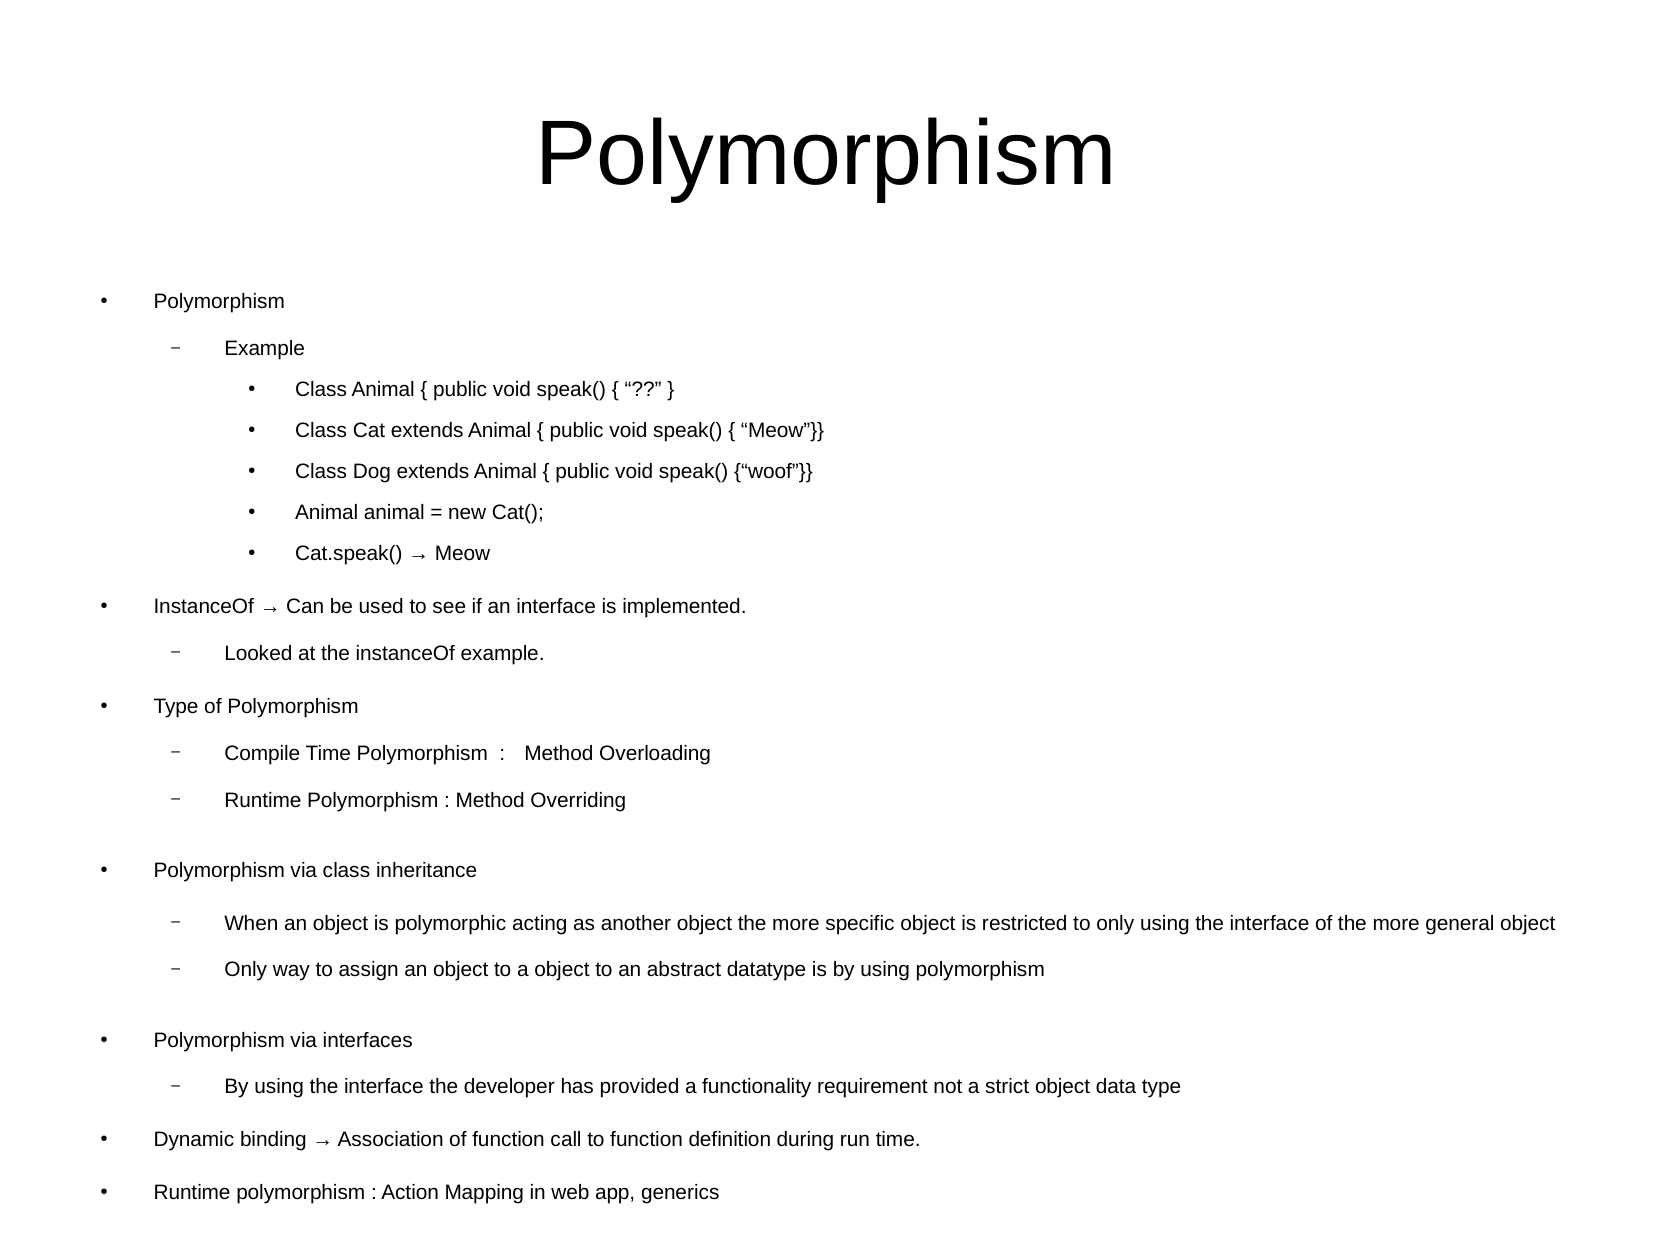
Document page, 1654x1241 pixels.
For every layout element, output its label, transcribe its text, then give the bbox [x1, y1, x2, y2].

list Polymorphism Example Class Animal { public void speak() { “??” } Class Cat extends Animal { public void speak() { “Meow”}} Class Dog extends Animal { public void speak() {“woof”}} Animal animal = new Cat(); Cat.speak() → Meow InstanceOf → Can be used to see if an interface is implemented. Looked at the instanceOf example. Type of Polymorphism Compile Time Polymorphism : Method Overloading Runtime Polymorphism : Method Overriding Polymorphism via class inheritance When an object is polymorphic acting as another object the more specific object is restricted to only using the interface of the more general object Only way to assign an object to a object to an abstract datatype is by using polymorphism Polymorphism via interfaces By using the interface the developer has provided a functionality requirement not a strict object data type Dynamic binding → Association of function call to function definition during run time. Runtime polymorphism : Action Mapping in web app, generics [82, 290, 1571, 1216]
title Polymorphism [82, 49, 1571, 257]
